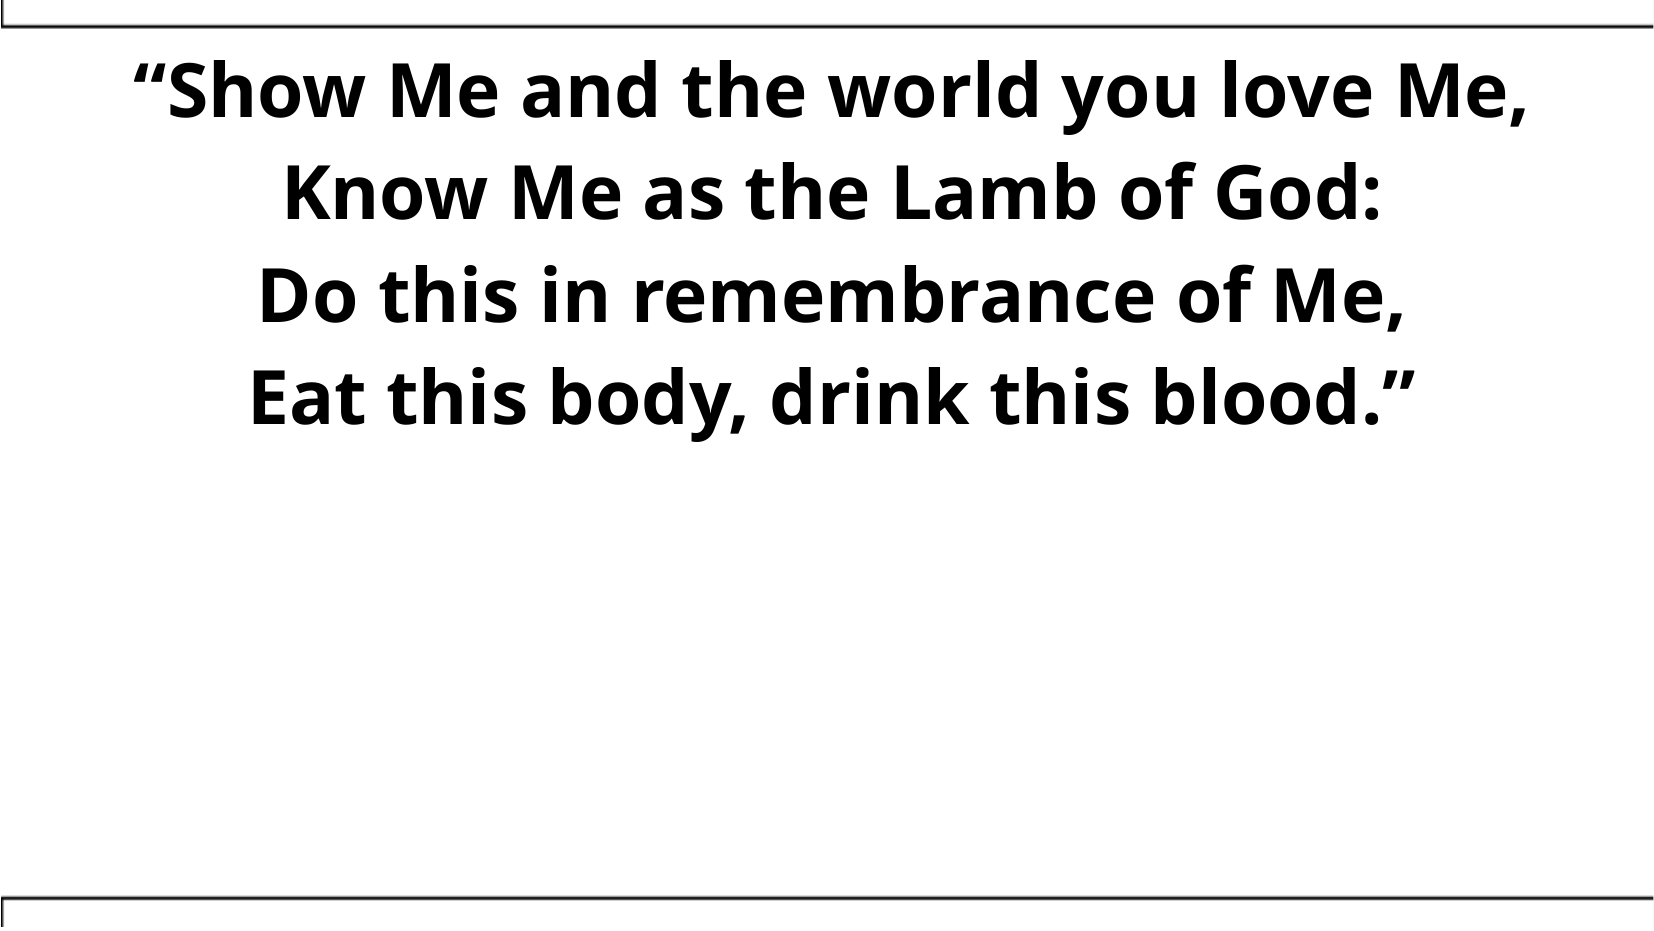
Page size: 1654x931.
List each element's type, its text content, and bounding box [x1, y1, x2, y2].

picture [1, 0, 1654, 927]
text_box “Show Me and the world you love Me, Know Me as the Lamb of God: Do this in remembrance of Me, Eat this body, drink this blood.” [60, 30, 1606, 466]
